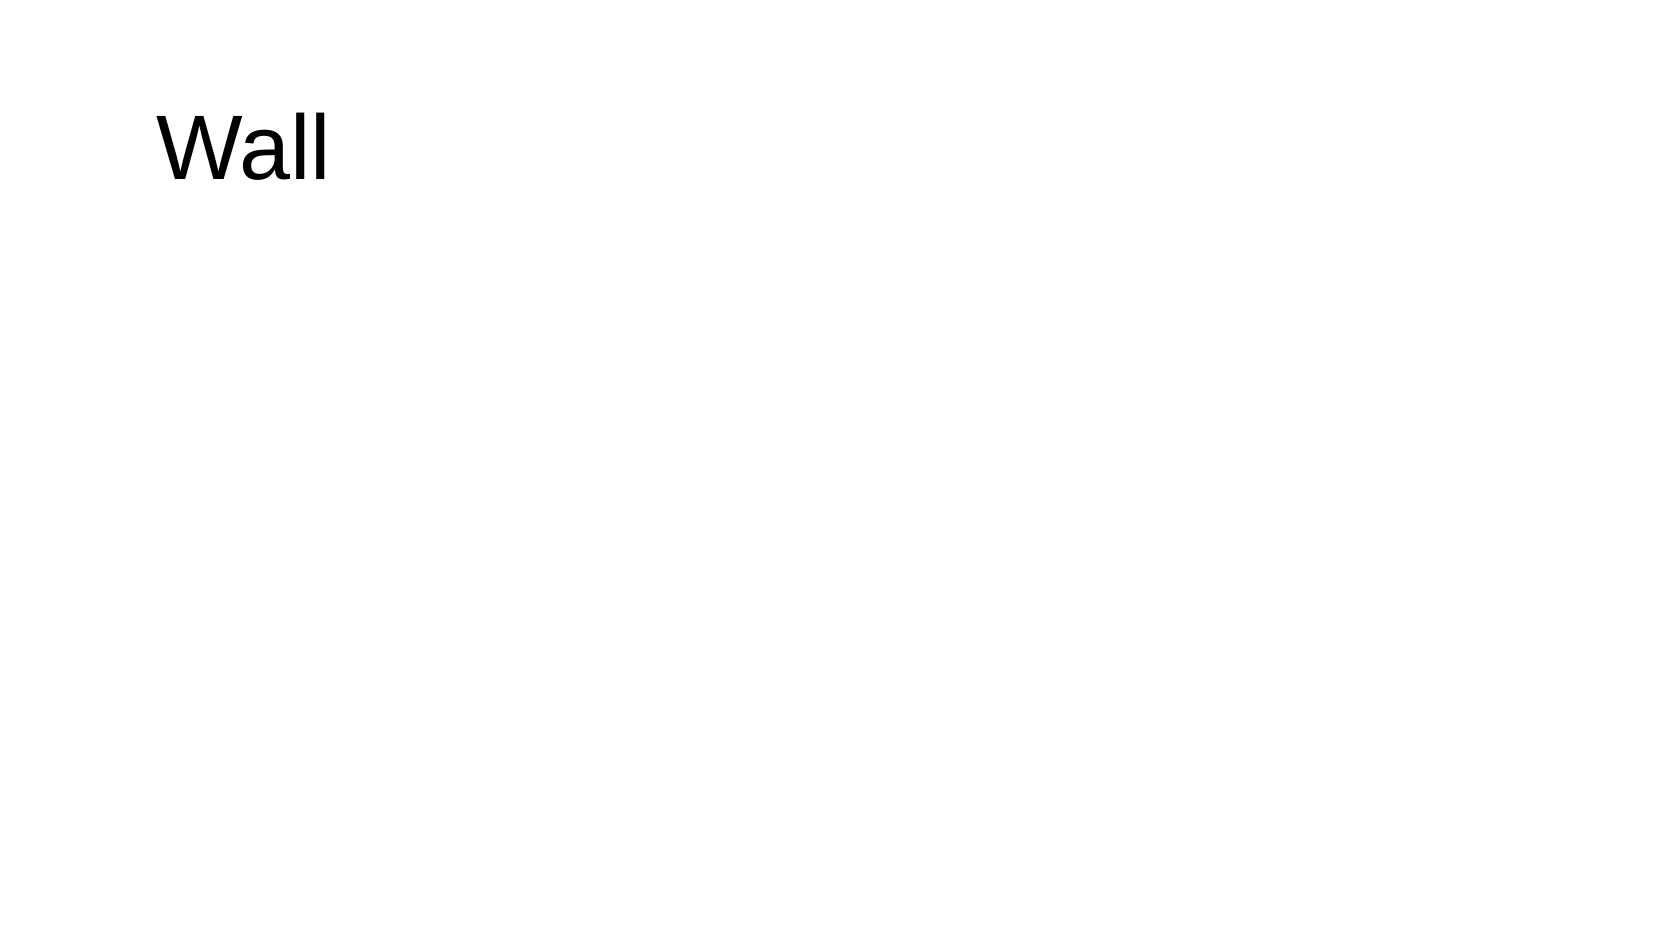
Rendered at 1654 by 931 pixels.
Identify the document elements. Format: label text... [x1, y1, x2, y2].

title Wall [37, 69, 451, 226]
